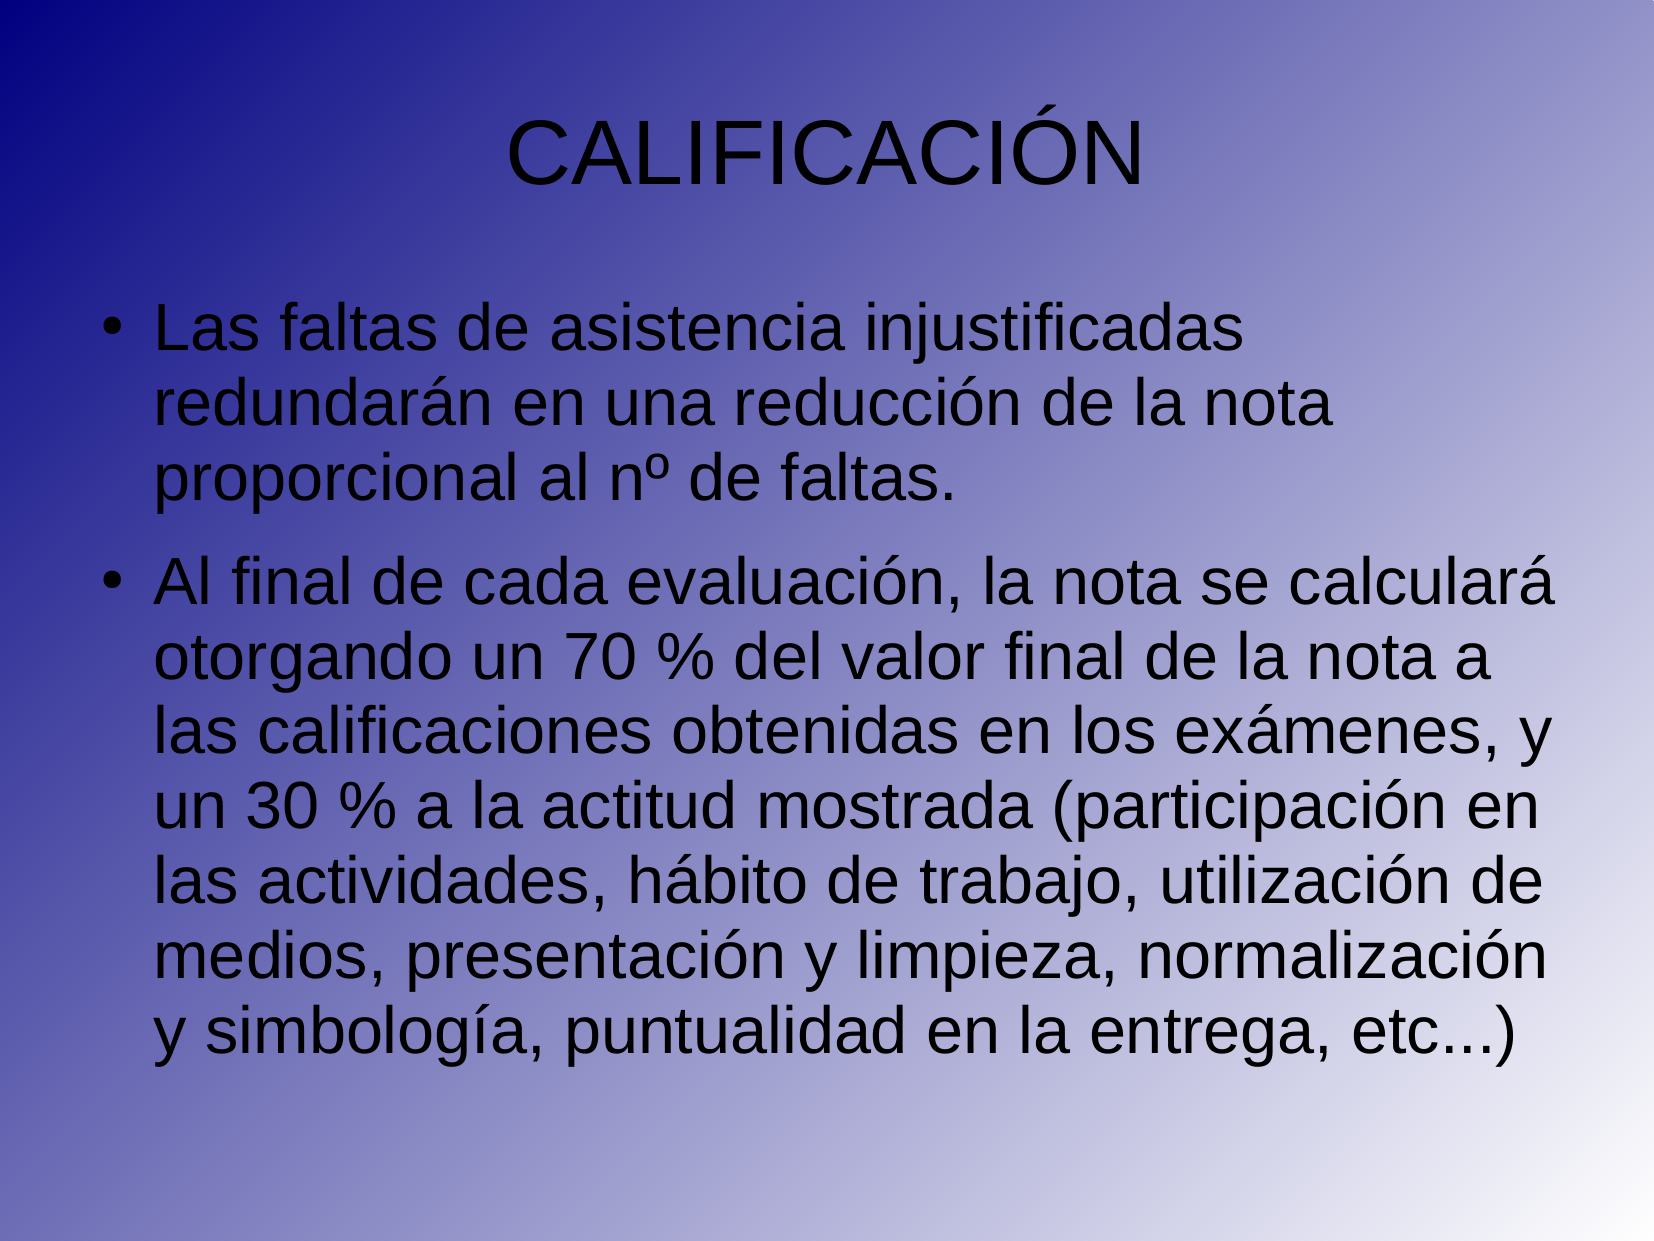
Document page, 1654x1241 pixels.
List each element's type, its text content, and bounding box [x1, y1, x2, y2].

title CALIFICACIÓN [82, 56, 1571, 250]
list Las faltas de asistencia injustificadas redundarán en una reducción de la nota proporcional al nº de faltas. Al final de cada evaluación, la nota se calculará otorgando un 70 % del valor final de la nota a las calificaciones obtenidas en los exámenes, y un 30 % a la actitud mostrada (participación en las actividades, hábito de trabajo, utilización de medios, presentación y limpieza, normalización y simbología, puntualidad en la entrega, etc...) [82, 290, 1571, 1109]
